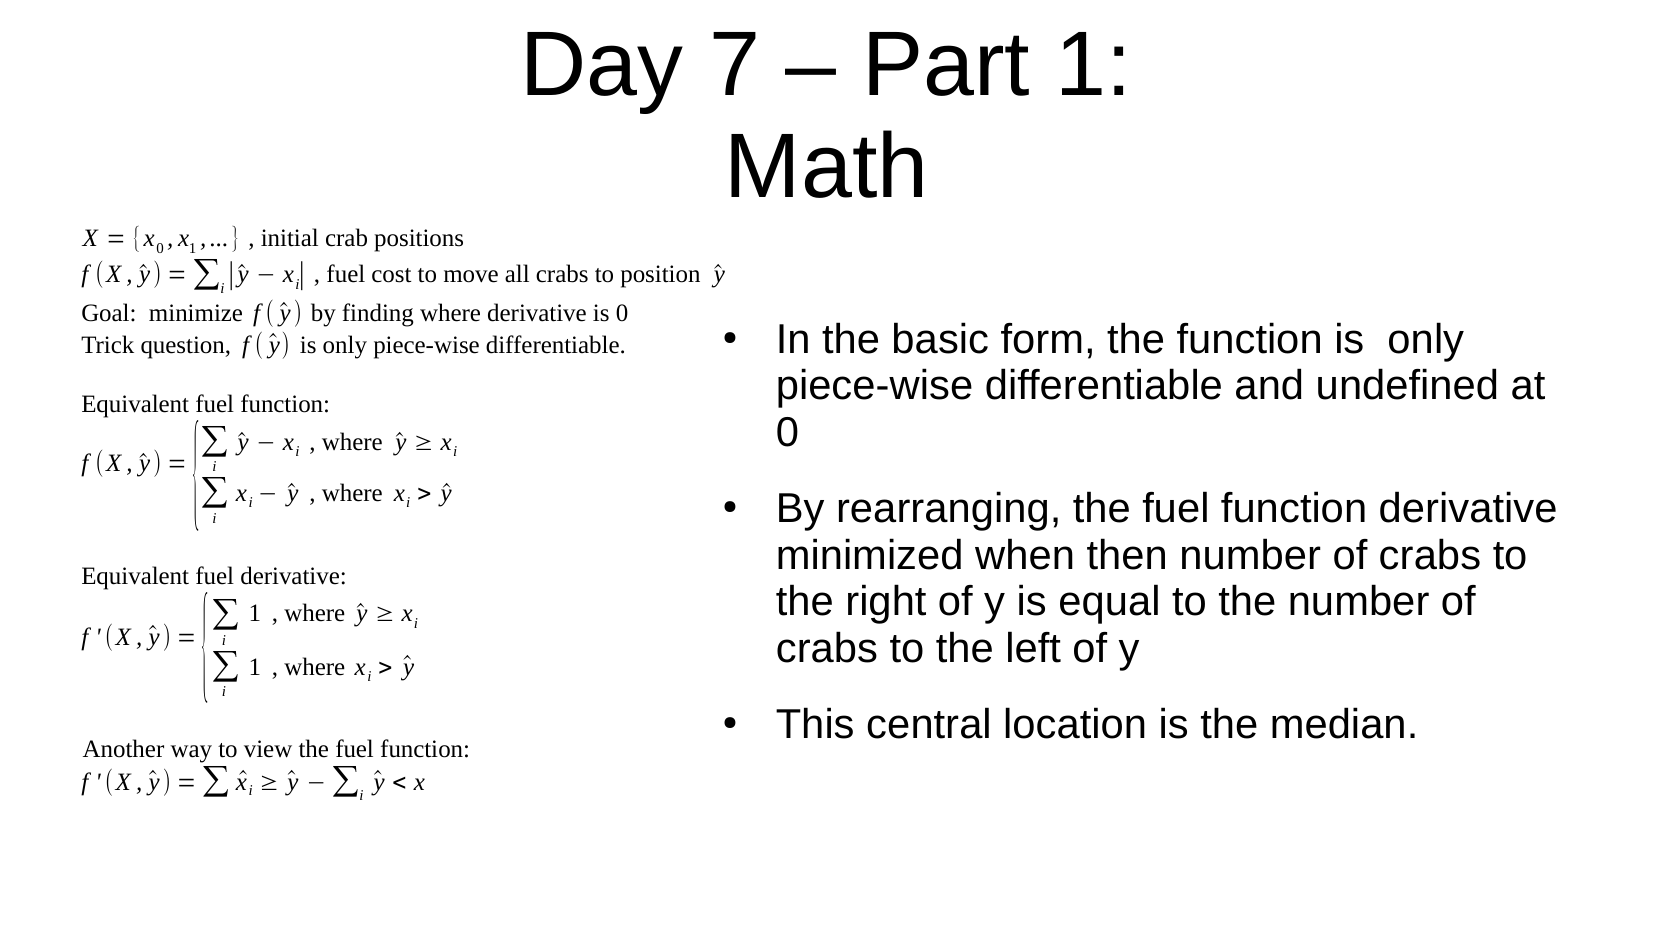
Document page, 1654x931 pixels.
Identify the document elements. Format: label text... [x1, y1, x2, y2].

chart [75, 225, 733, 804]
title Day 7 – Part 1: Math [82, 12, 1571, 218]
list In the basic form, the function is only piece-wise differentiable and undefined at 0 By rearranging, the fuel function derivative minimized when then number of crabs to the right of y is equal to the number of crabs to the left of y This central location is the median. [705, 315, 1576, 856]
